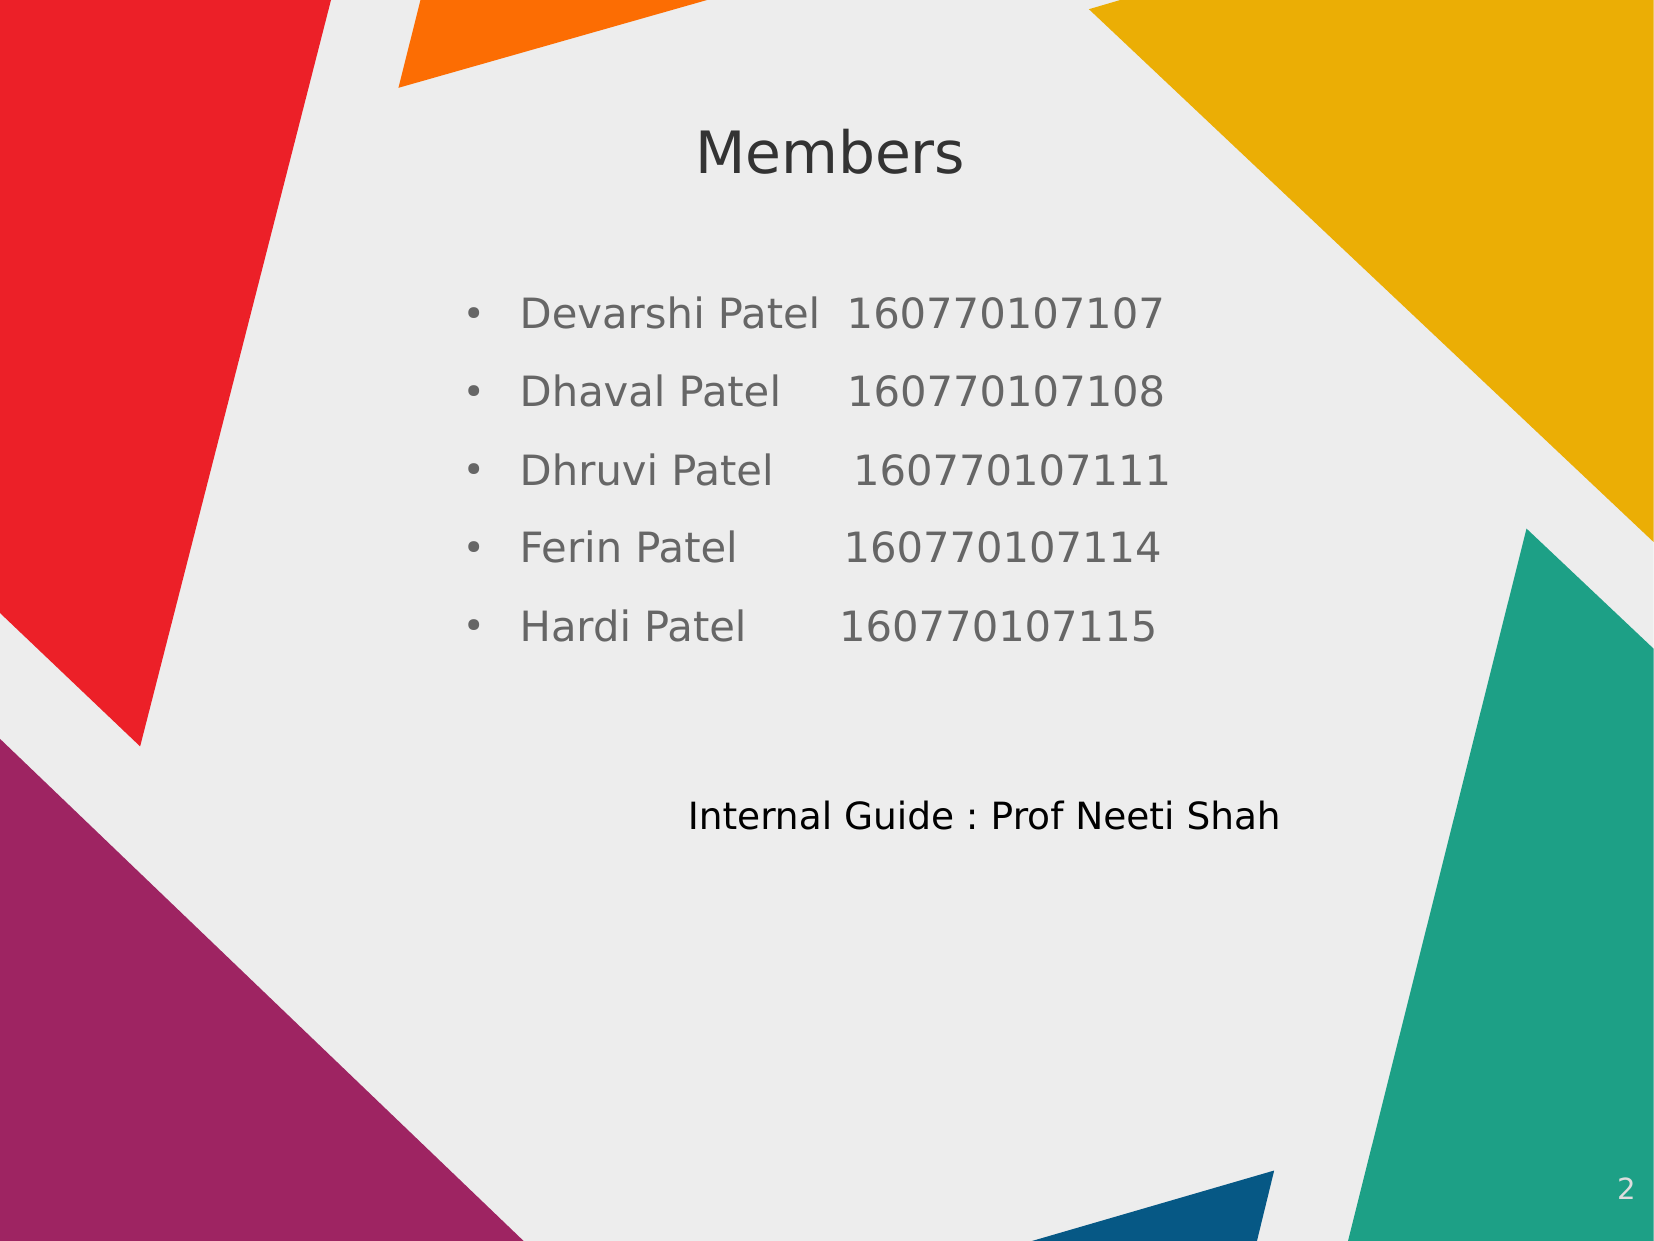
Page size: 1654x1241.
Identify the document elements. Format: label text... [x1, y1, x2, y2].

title Members [289, 49, 1372, 257]
text_box Internal Guide : Prof Neeti Shah [673, 787, 1477, 934]
list Devarshi Patel 160770107107 Dhaval Patel 160770107108 Dhruvi Patel 160770107111 Ferin Patel 160770107114 Hardi Patel 160770107115 [448, 290, 1372, 686]
